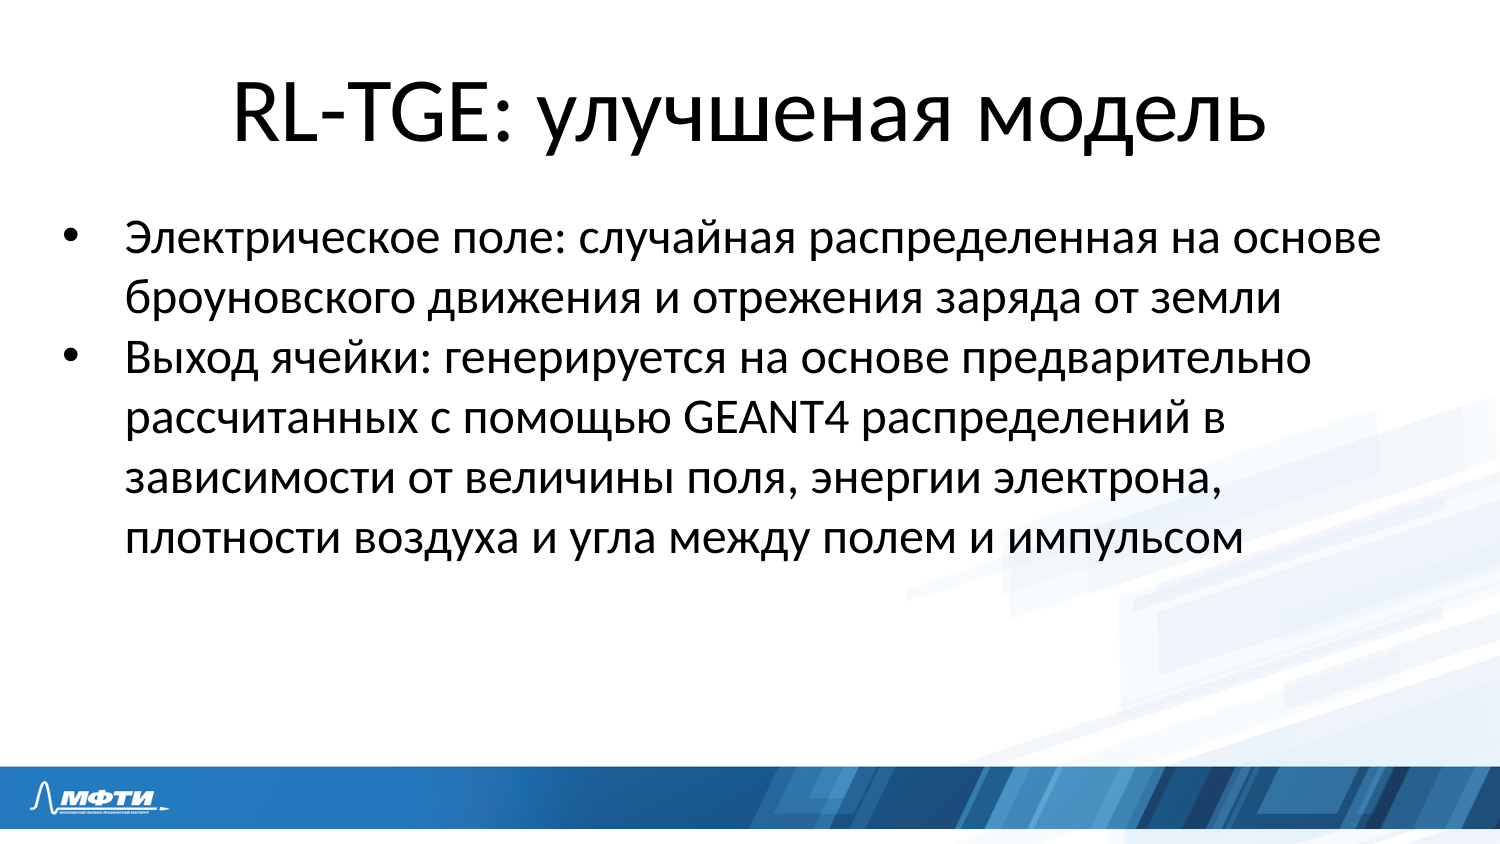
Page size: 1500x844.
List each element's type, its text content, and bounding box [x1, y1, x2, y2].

list Электрическое поле: случайная распределенная на основе броуновского движения и отрежения заряда от земли Выход ячейки: генерируется на основе предварительно рассчитанных с помощью GEANT4 распределений в зависимости от величины поля, энергии электрона, плотности воздуха и угла между полем и импульсом [34, 189, 1433, 750]
title RL-TGE: улучшеная модель [51, 20, 1449, 189]
picture [0, 0, 1500, 844]
